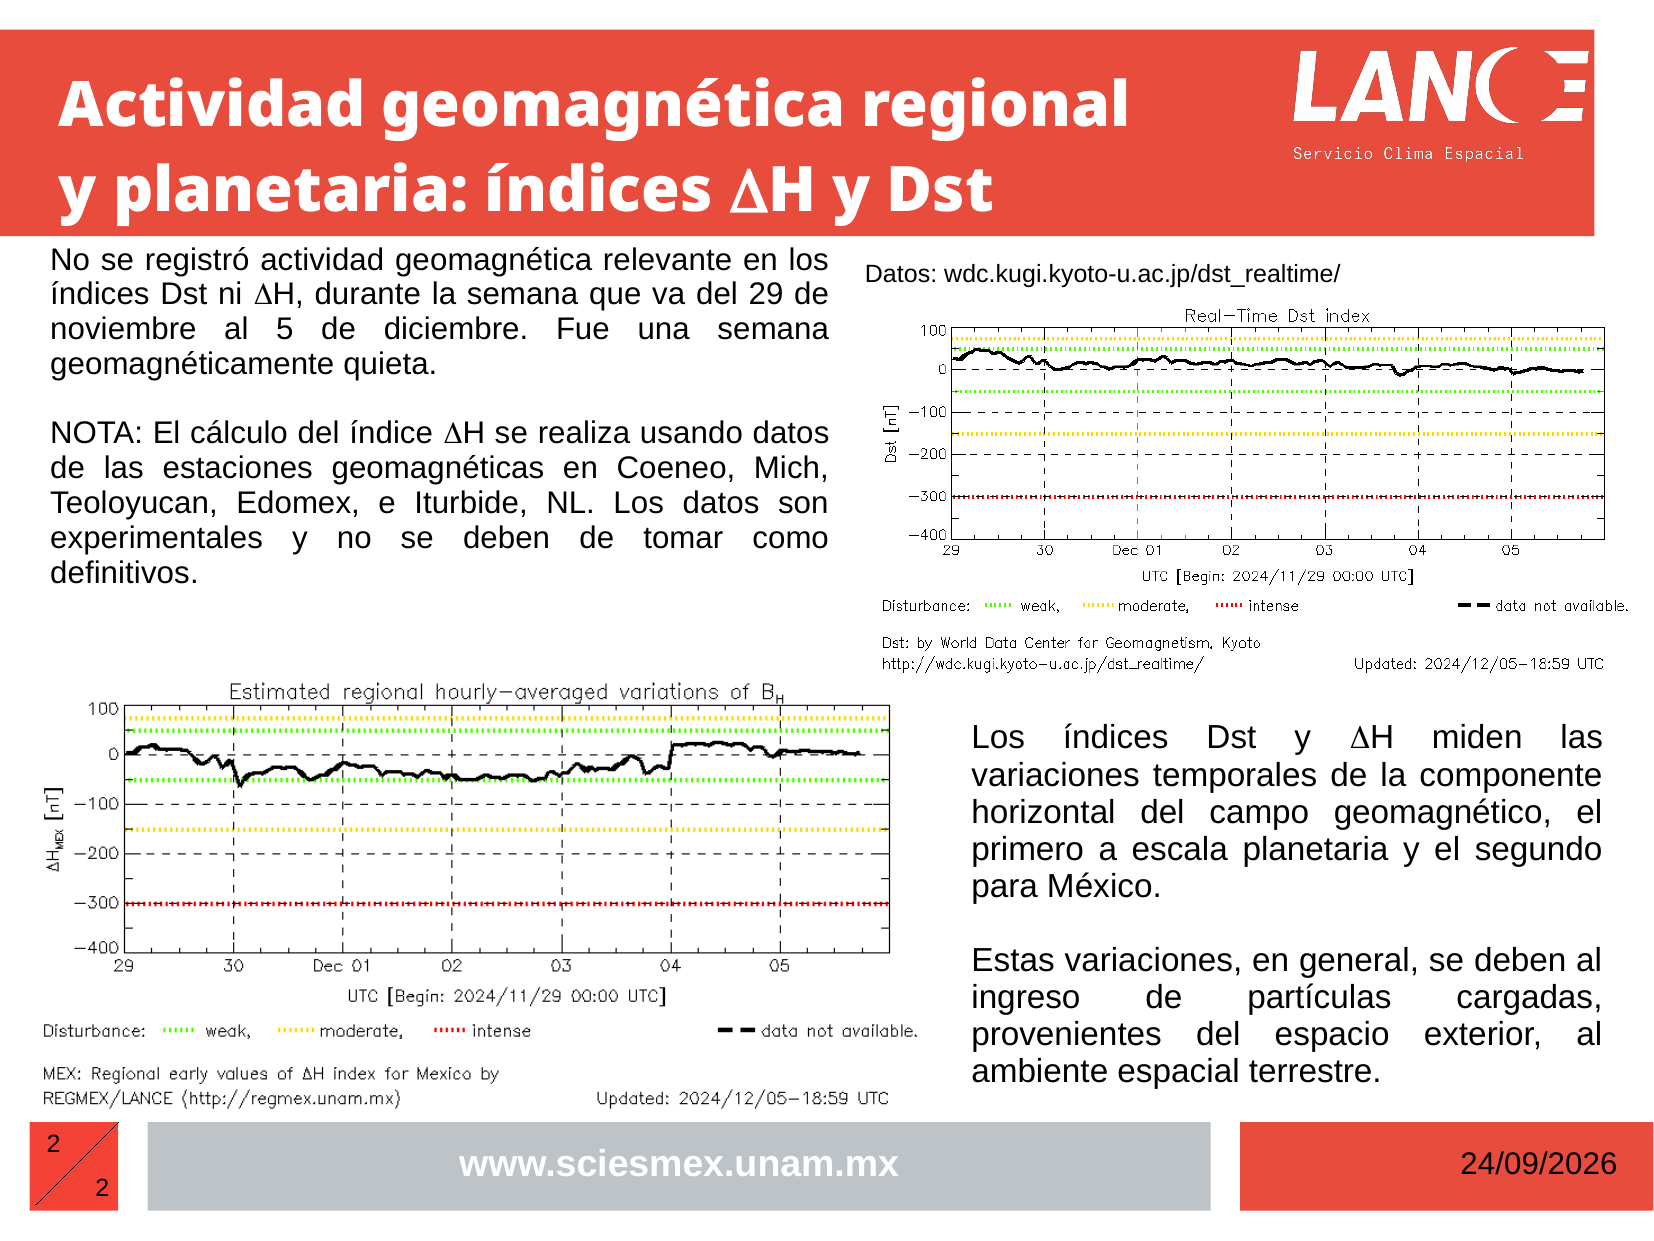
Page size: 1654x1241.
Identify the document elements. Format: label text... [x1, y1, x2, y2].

title Actividad geomagnética regional y planetaria: índices DH y Dst [59, 59, 1312, 207]
text_box Datos: wdc.kugi.kyoto-u.ac.jp/dst_realtime/ [851, 252, 1371, 296]
picture [34, 289, 1642, 1111]
picture [1293, 47, 1589, 162]
text_box 2 [35, 1151, 125, 1209]
text_box Los índices Dst y DH miden las variaciones temporales de la componente horizontal del campo geomagnético, el primero a escala planetaria y el segundo para México. Estas variaciones, en general, se deben al ingreso de partículas cargadas, provenientes del espacio exterior, al ambiente espacial terrestre. [956, 711, 1619, 1097]
text_box www.sciesmex.unam.mx [153, 1122, 1205, 1205]
text_box No se registró actividad geomagnética relevante en los índices Dst ni DH, durante la semana que va del 29 de noviembre al 5 de diciembre. Fue una semana geomagnéticamente quieta. NOTA: El cálculo del índice DH se realiza usando datos de las estaciones geomagnéticas en Coeneo, Mich, Teoloyucan, Edomex, e Iturbide, NL. Los datos son experimentales y no se deben de tomar como definitivos. [35, 234, 851, 765]
text_box 05/12/2024 [1424, 1122, 1654, 1205]
text_box <número> [31, 1122, 176, 1170]
